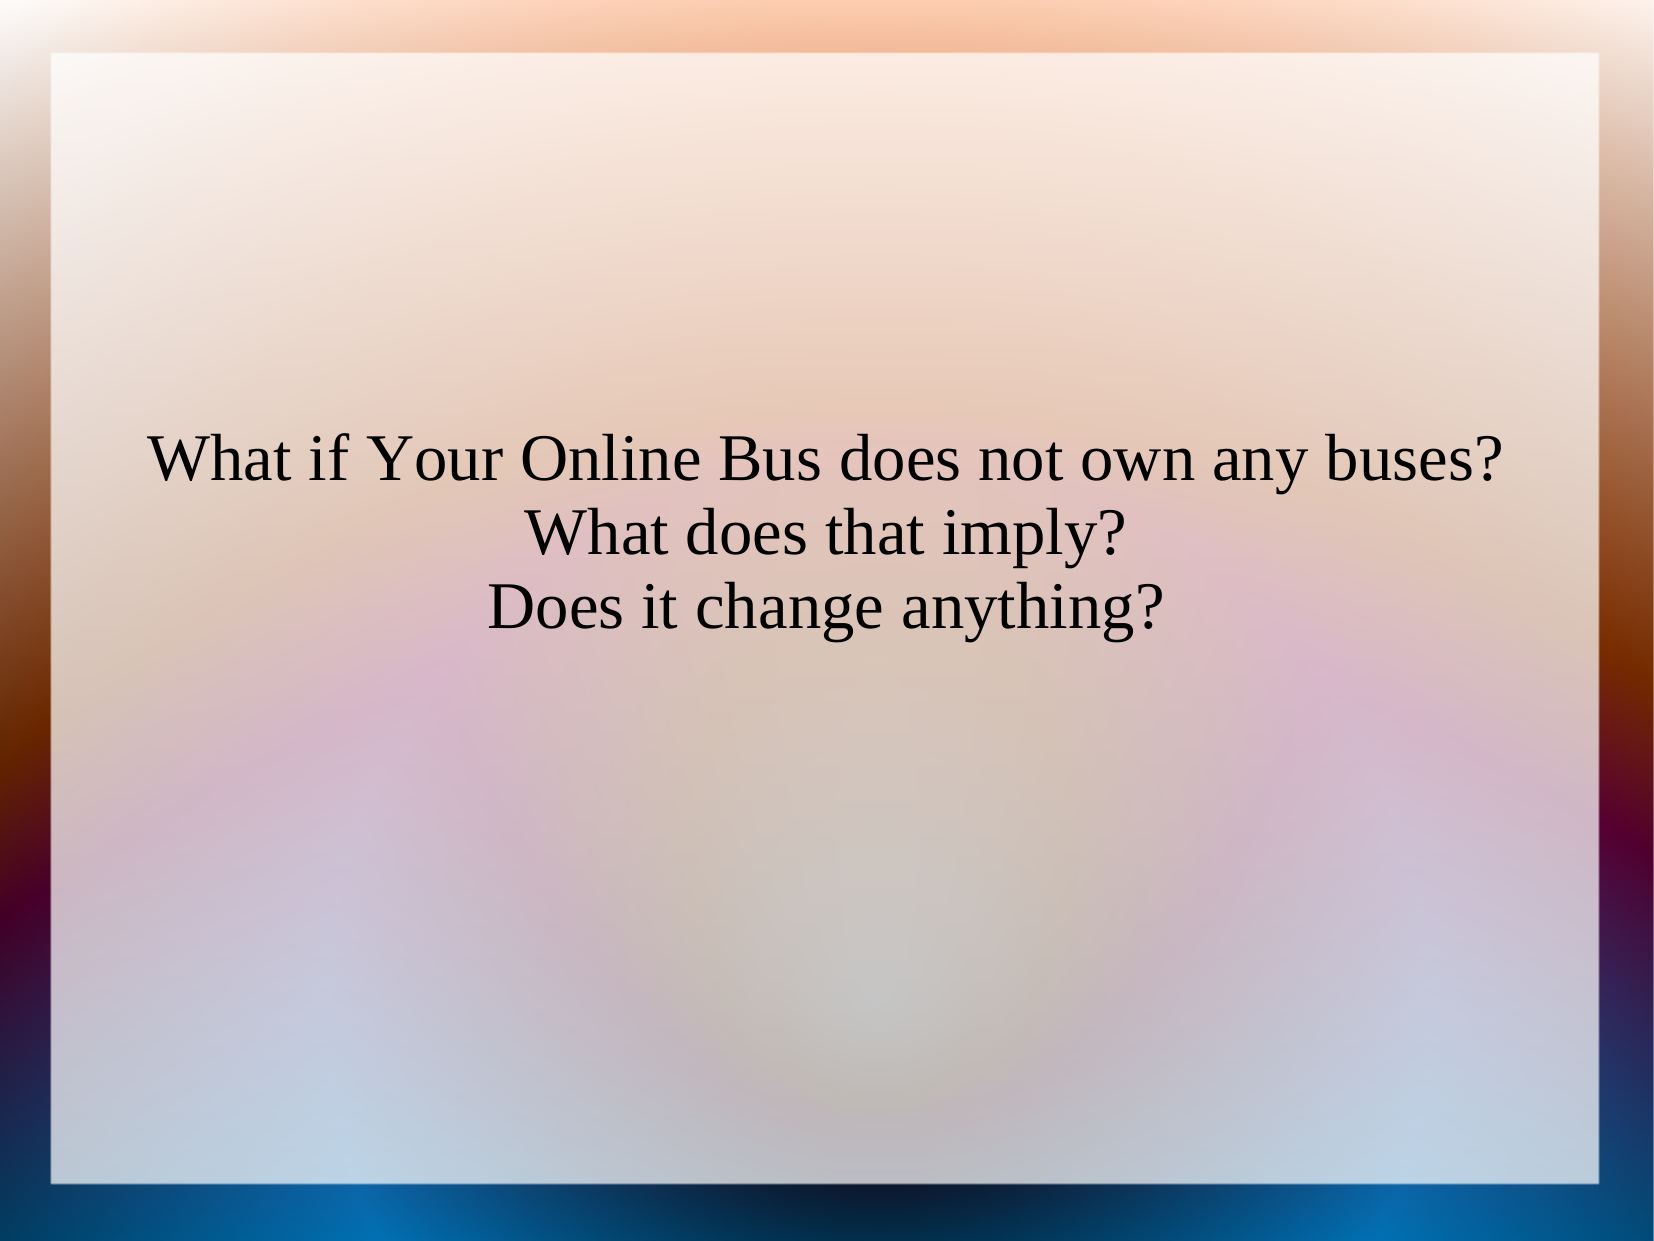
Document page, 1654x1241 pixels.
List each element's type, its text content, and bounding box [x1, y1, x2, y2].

subtitle What if Your Online Bus does not own any buses? What does that imply? Does it change anything? [82, 55, 1571, 1010]
picture [0, 0, 1654, 1241]
